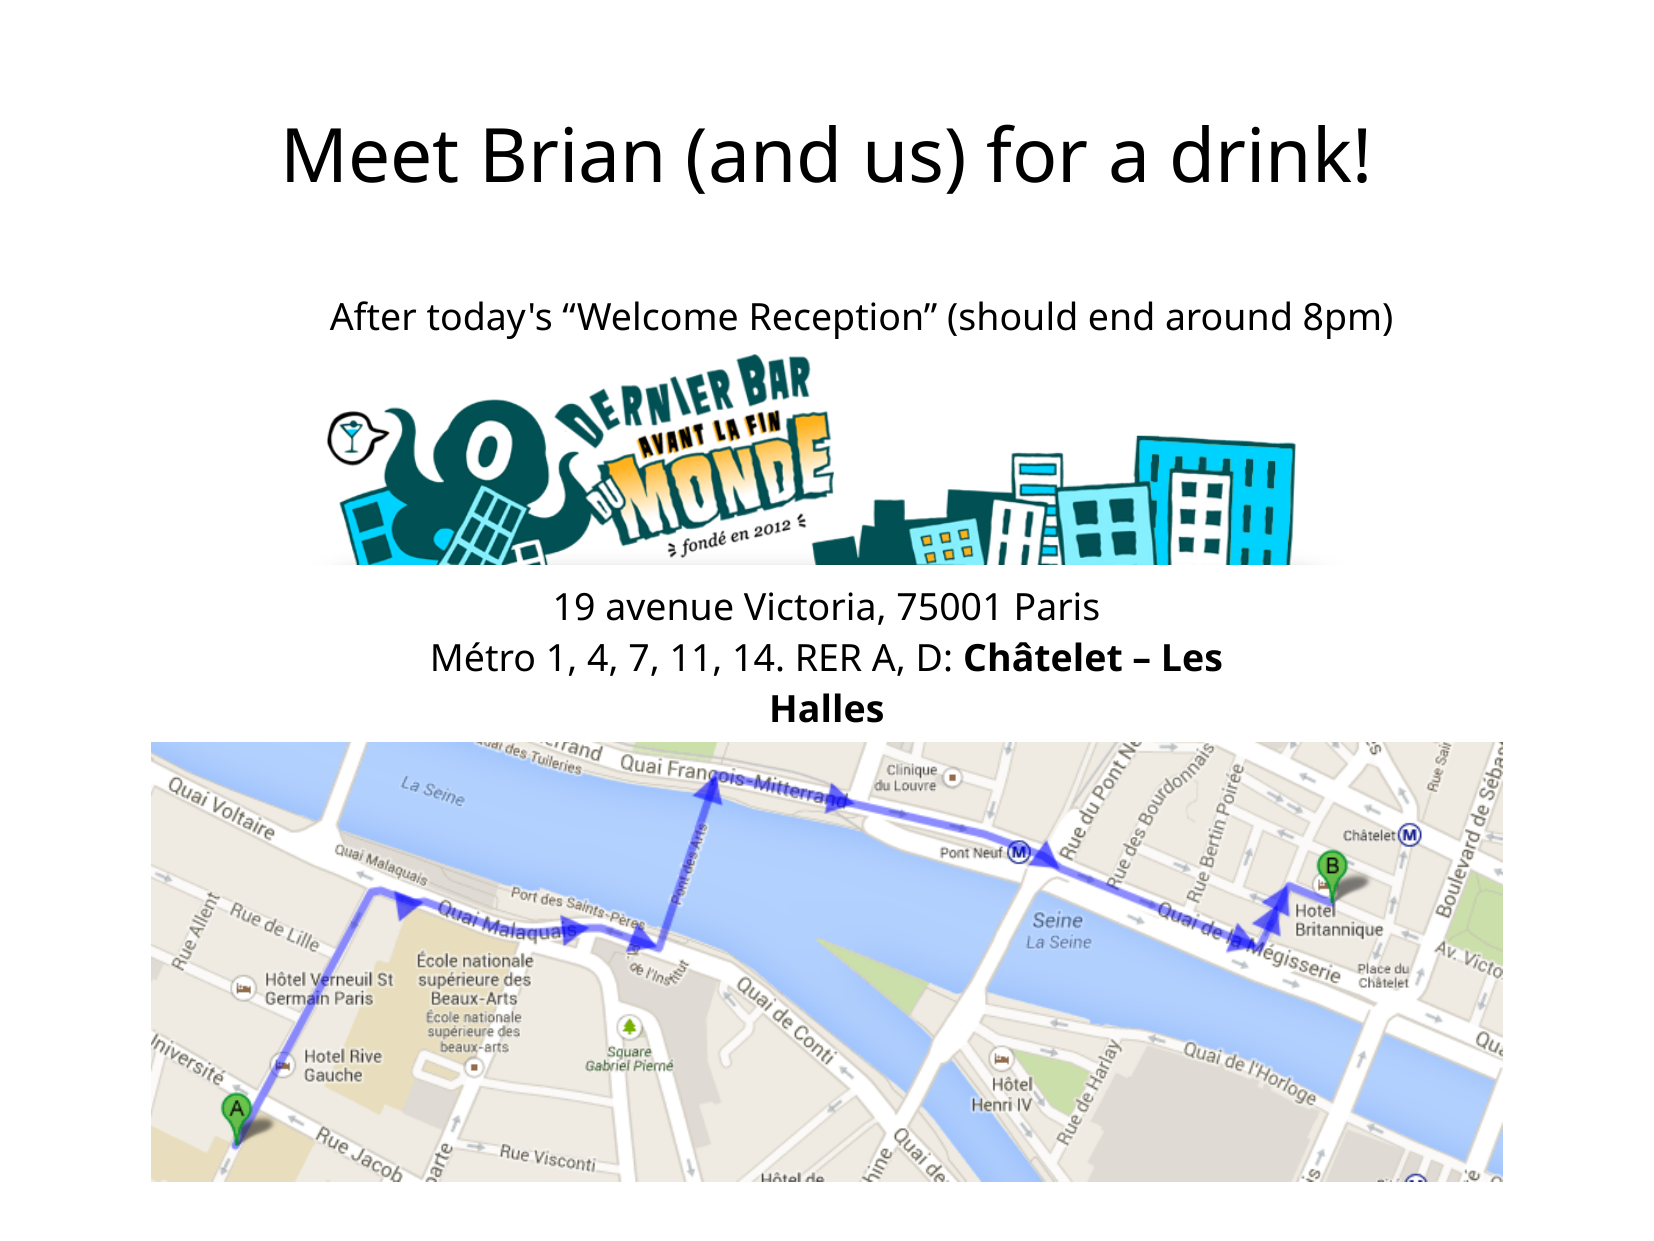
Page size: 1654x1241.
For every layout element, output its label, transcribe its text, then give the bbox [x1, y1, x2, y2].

text_box 19 avenue Victoria, 75001 Paris Métro 1, 4, 7, 11, 14. RER A, D: Châtelet – Les Halles Exit: Place du Châtelet – Théâtre du Châtelet. [362, 572, 1292, 722]
list After today's “Welcome Reception” (should end around 8pm) [82, 290, 1571, 1010]
title Meet Brian (and us) for a drink! [82, 49, 1571, 257]
picture [151, 742, 1503, 1182]
picture [235, 354, 1418, 565]
